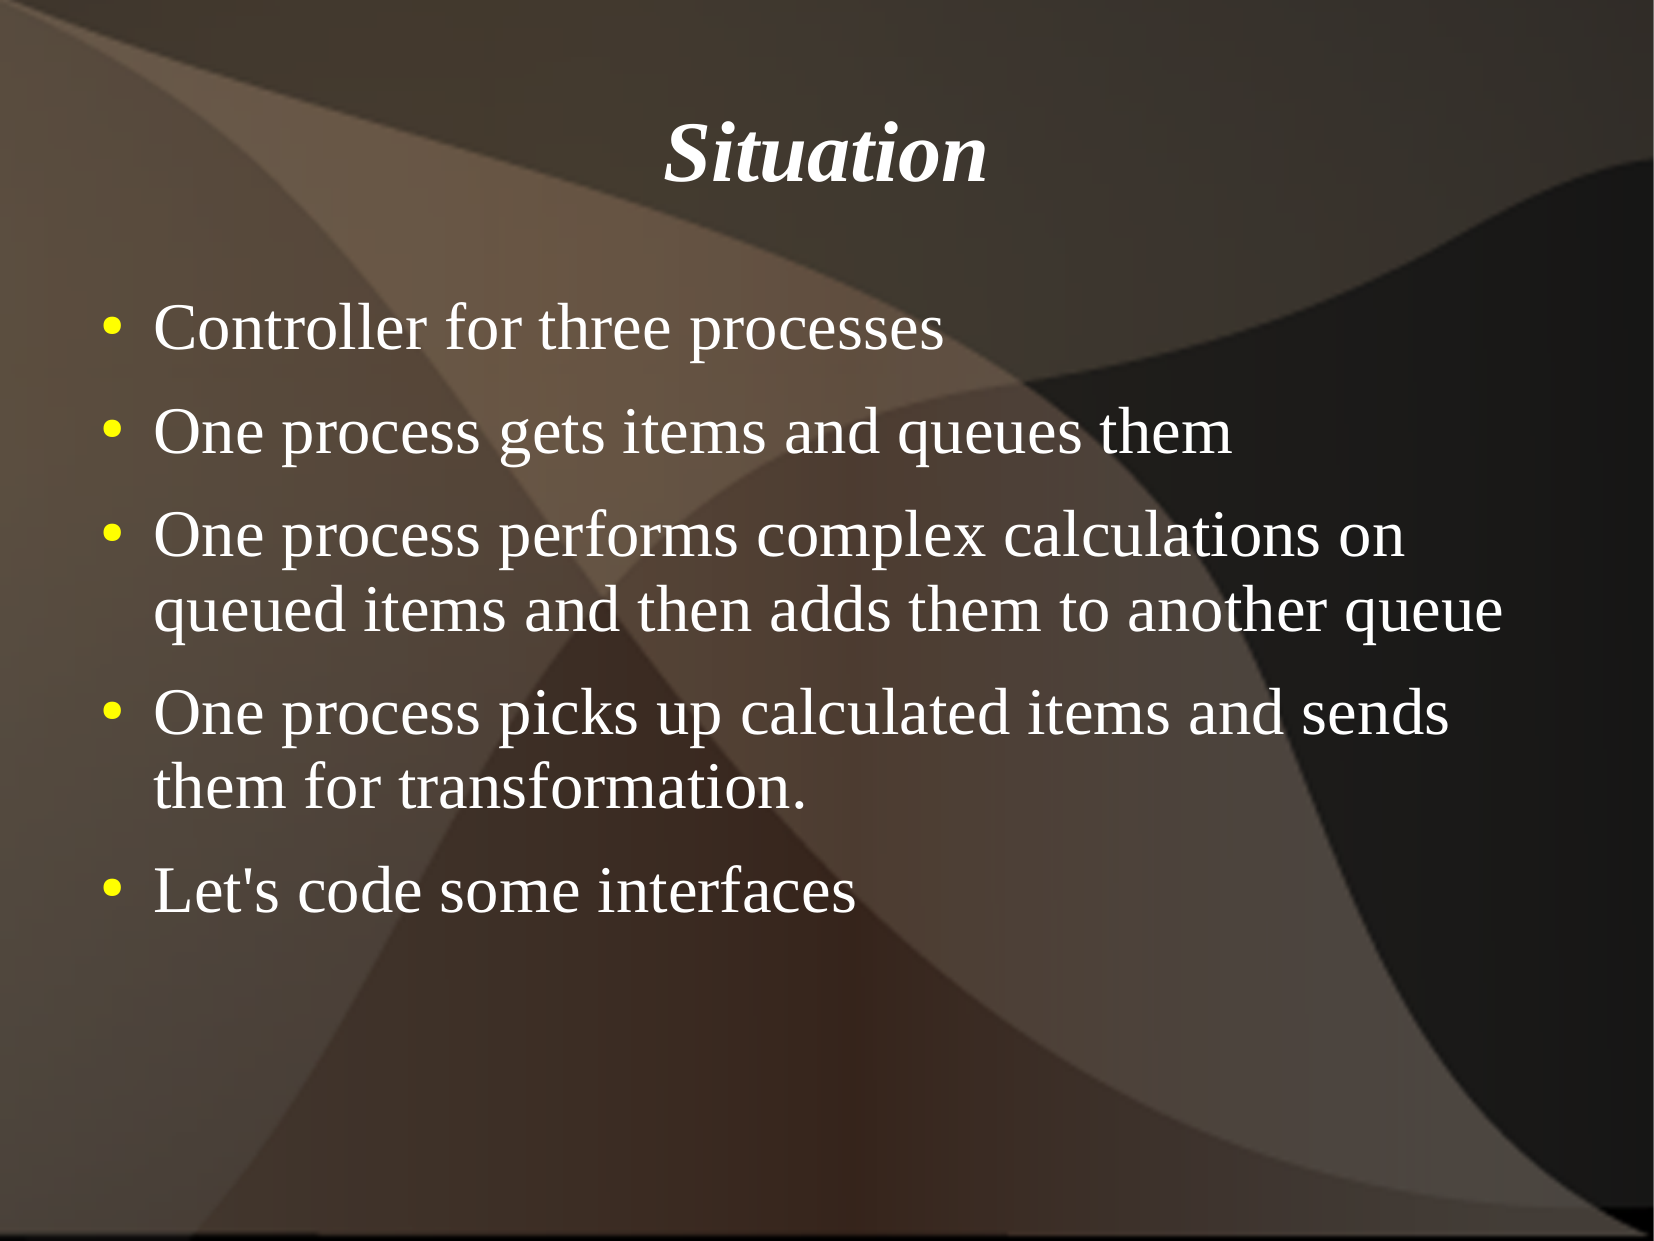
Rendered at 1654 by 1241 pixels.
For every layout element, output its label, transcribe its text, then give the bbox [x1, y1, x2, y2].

picture [0, 0, 1654, 1241]
list Controller for three processes One process gets items and queues them One process performs complex calculations on queued items and then adds them to another queue One process picks up calculated items and sends them for transformation. Let's code some interfaces [82, 290, 1571, 1109]
title Situation [82, 49, 1571, 257]
